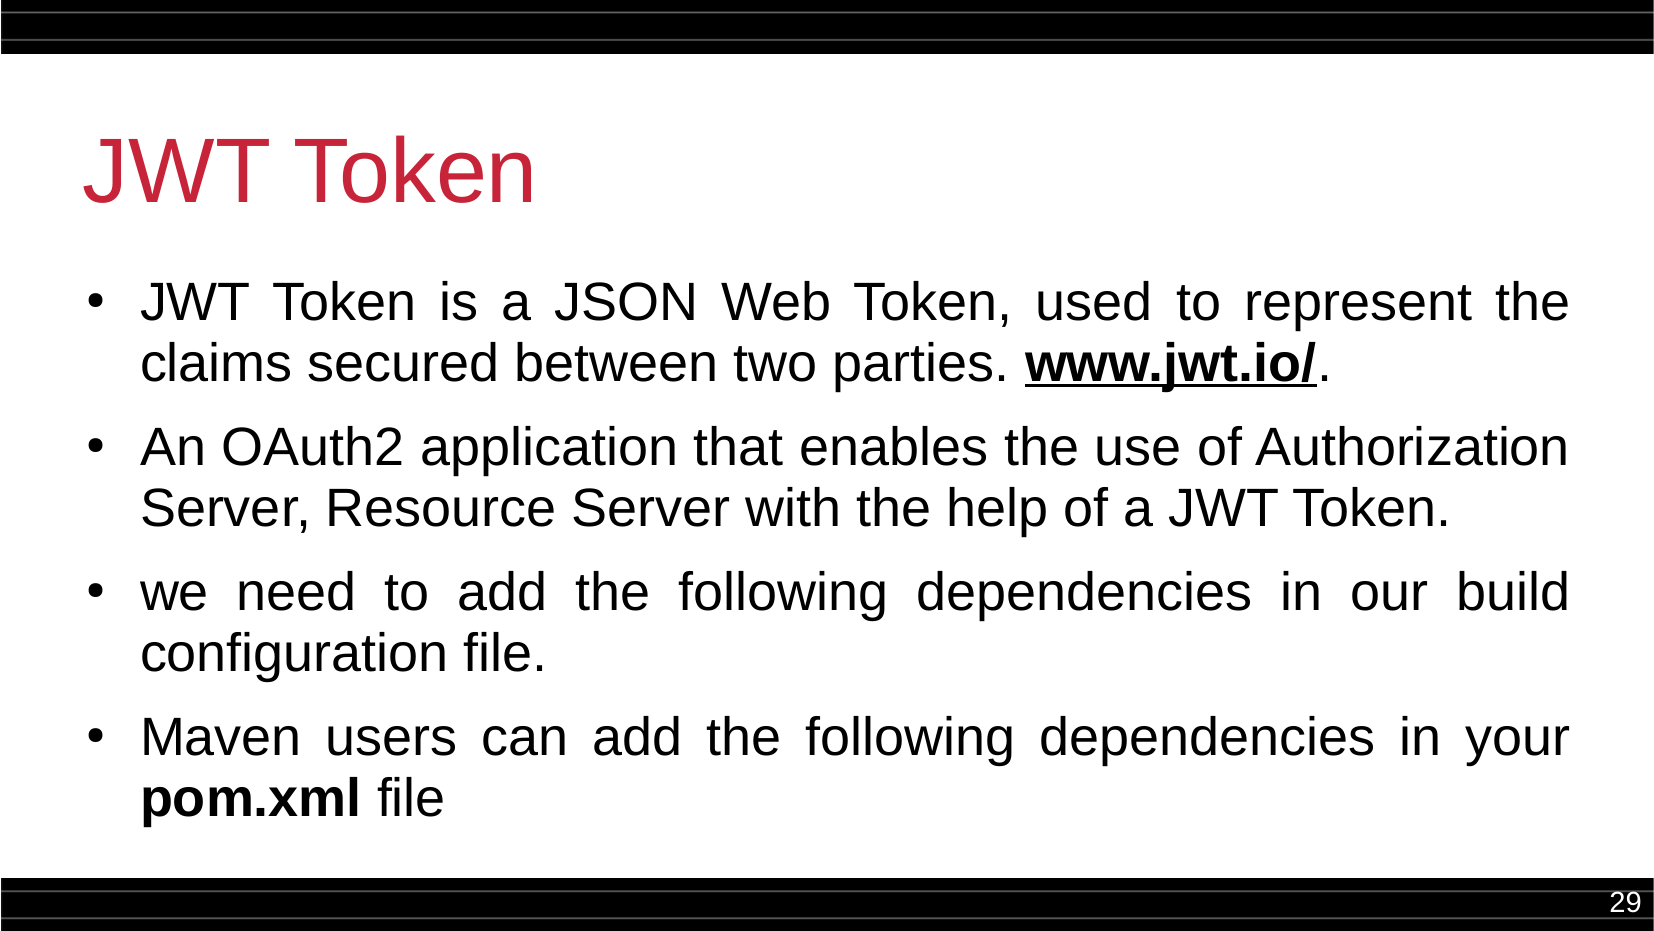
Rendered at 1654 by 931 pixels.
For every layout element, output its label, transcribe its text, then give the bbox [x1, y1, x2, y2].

picture [1, 878, 1654, 931]
picture [1, 0, 1654, 54]
list JWT Token is a JSON Web Token, used to represent the claims secured between two parties. www.jwt.io/. An OAuth2 application that enables the use of Authorization Server, Resource Server with the help of a JWT Token. we need to add the following dependencies in our build configuration file. Maven users can add the following dependencies in your pom.xml file [82, 271, 1571, 851]
title JWT Token [82, 67, 1571, 271]
